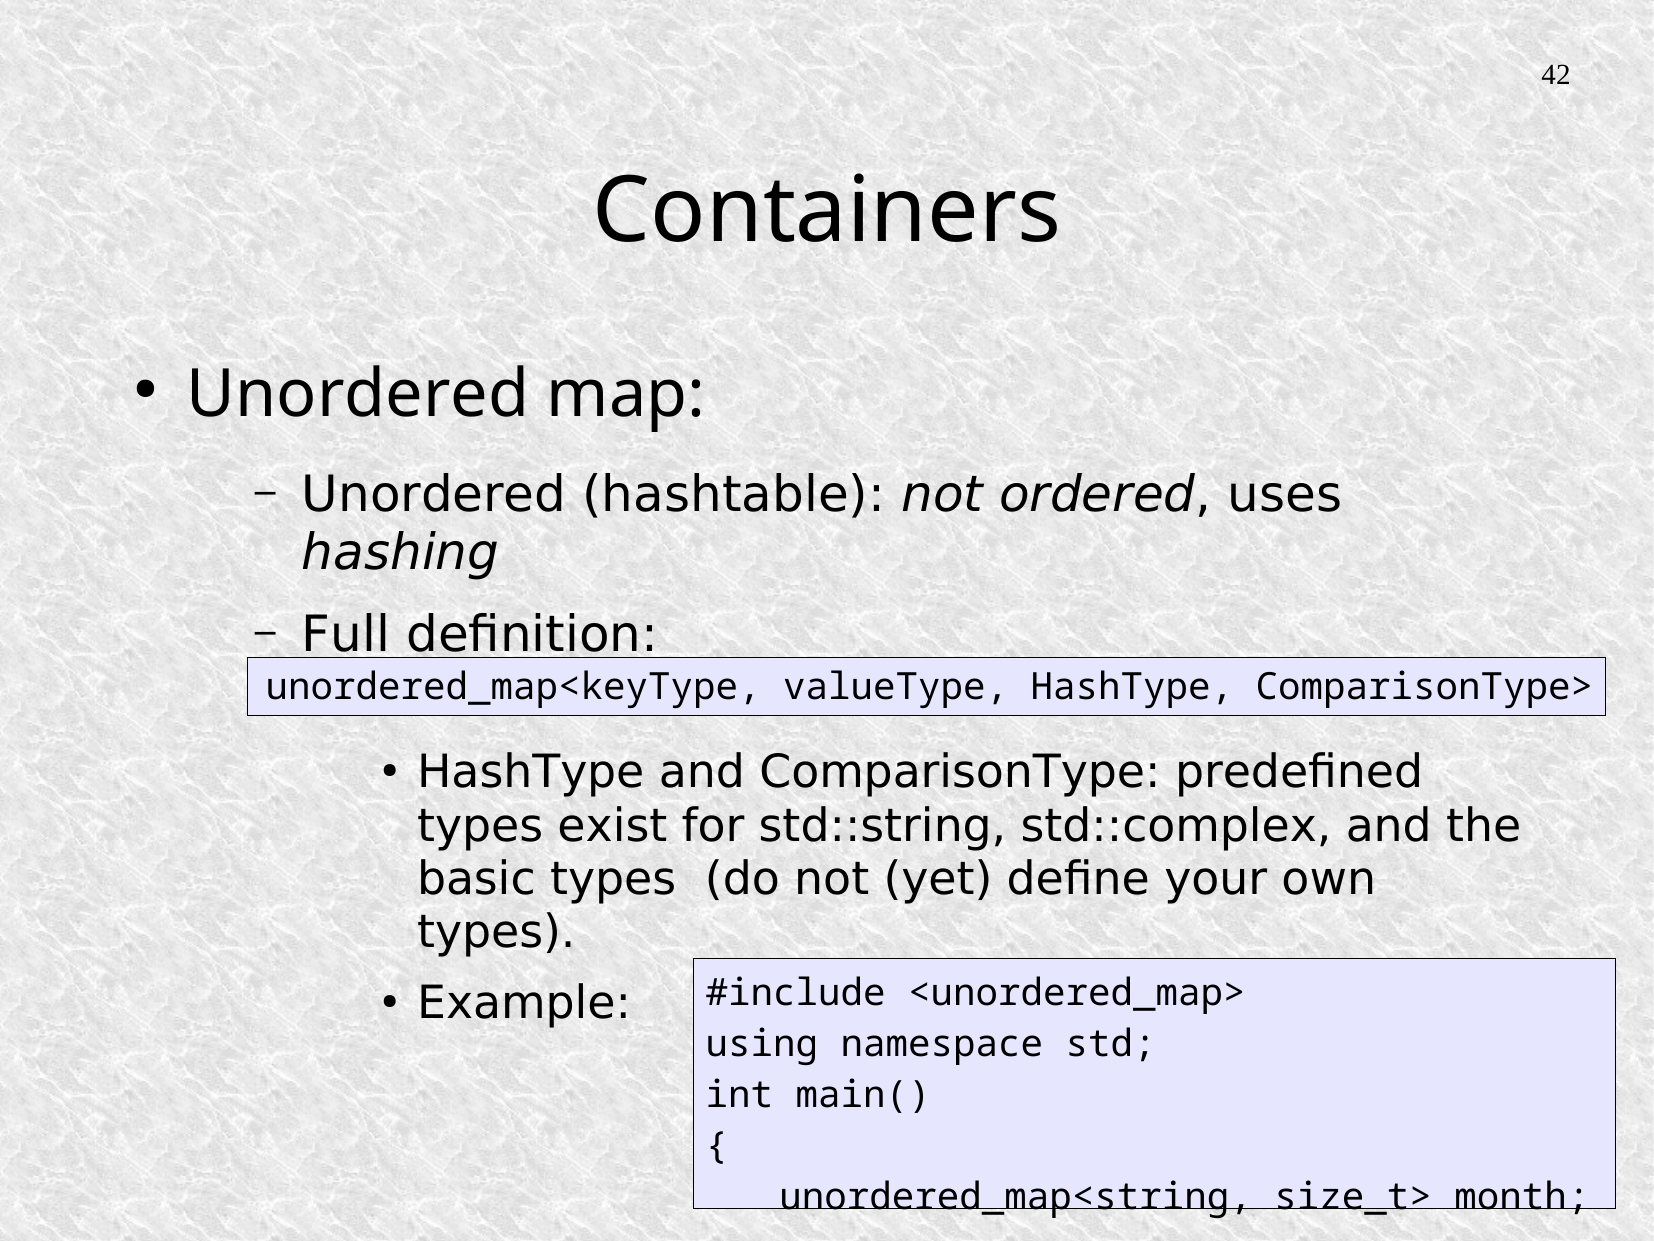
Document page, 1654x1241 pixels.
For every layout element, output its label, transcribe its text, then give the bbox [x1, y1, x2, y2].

text_box [1017, 1192, 1022, 1209]
text_box [1459, 1191, 1464, 1209]
text_box [807, 1191, 817, 1209]
text_box unordered_map<keyType, valueType, HashType, ComparisonType> [265, 659, 1594, 709]
text_box [965, 1191, 975, 1207]
text_box [875, 1191, 885, 1207]
text_box [1055, 1191, 1066, 1207]
list Unordered map: Unordered (hashtable): not ordered, uses hashing Full definition: HashType and ComparisonType: predefined types exist for std::string, std::complex, and the basic types (do not (yet) define your own types). Example: [115, 344, 1528, 1188]
text_box [1528, 958, 1616, 1209]
text_box [1528, 657, 1606, 716]
text_box [1009, 1191, 1014, 1209]
text_box [1505, 1191, 1515, 1209]
text_box [1127, 1188, 1396, 1209]
text_box [897, 1191, 908, 1197]
text_box [979, 1188, 1126, 1209]
text_box [693, 1188, 885, 1209]
text_box [1550, 1191, 1560, 1209]
title Containers [121, 102, 1534, 311]
text_box [1032, 1199, 1042, 1207]
text_box [1190, 1191, 1200, 1209]
text_box [1397, 1183, 1547, 1209]
picture [0, 0, 1654, 1241]
text_box [1481, 1191, 1493, 1207]
text_box #include <unordered_map> using namespace std; int main() { unordered_map<string, size_t> month; [705, 965, 1590, 1183]
text_box [942, 1191, 953, 1197]
text_box [1212, 1191, 1222, 1207]
text_box [829, 1191, 841, 1207]
text_box [1347, 1191, 1358, 1197]
text_box [1467, 1192, 1472, 1209]
text_box [889, 1188, 975, 1209]
